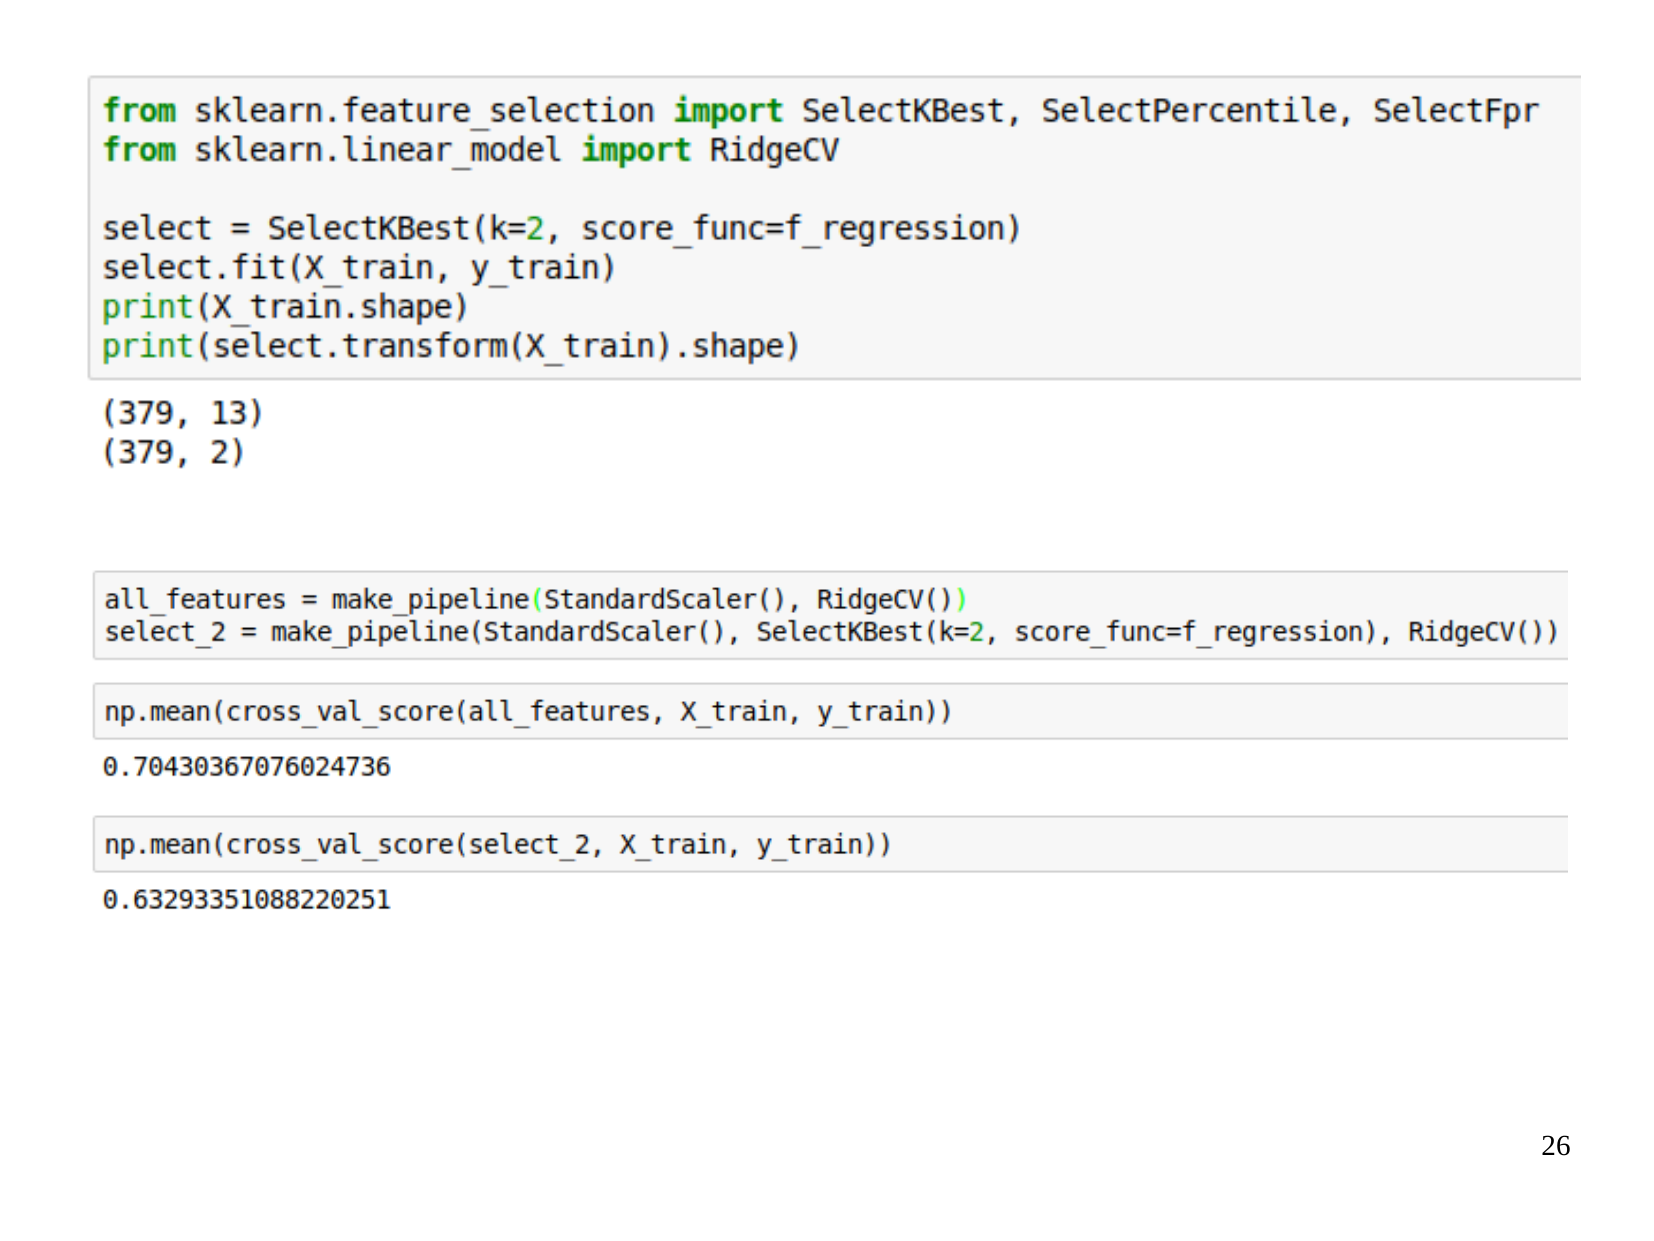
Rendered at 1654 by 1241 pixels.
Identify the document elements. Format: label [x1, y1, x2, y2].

picture [82, 554, 1568, 931]
picture [70, 44, 1581, 481]
